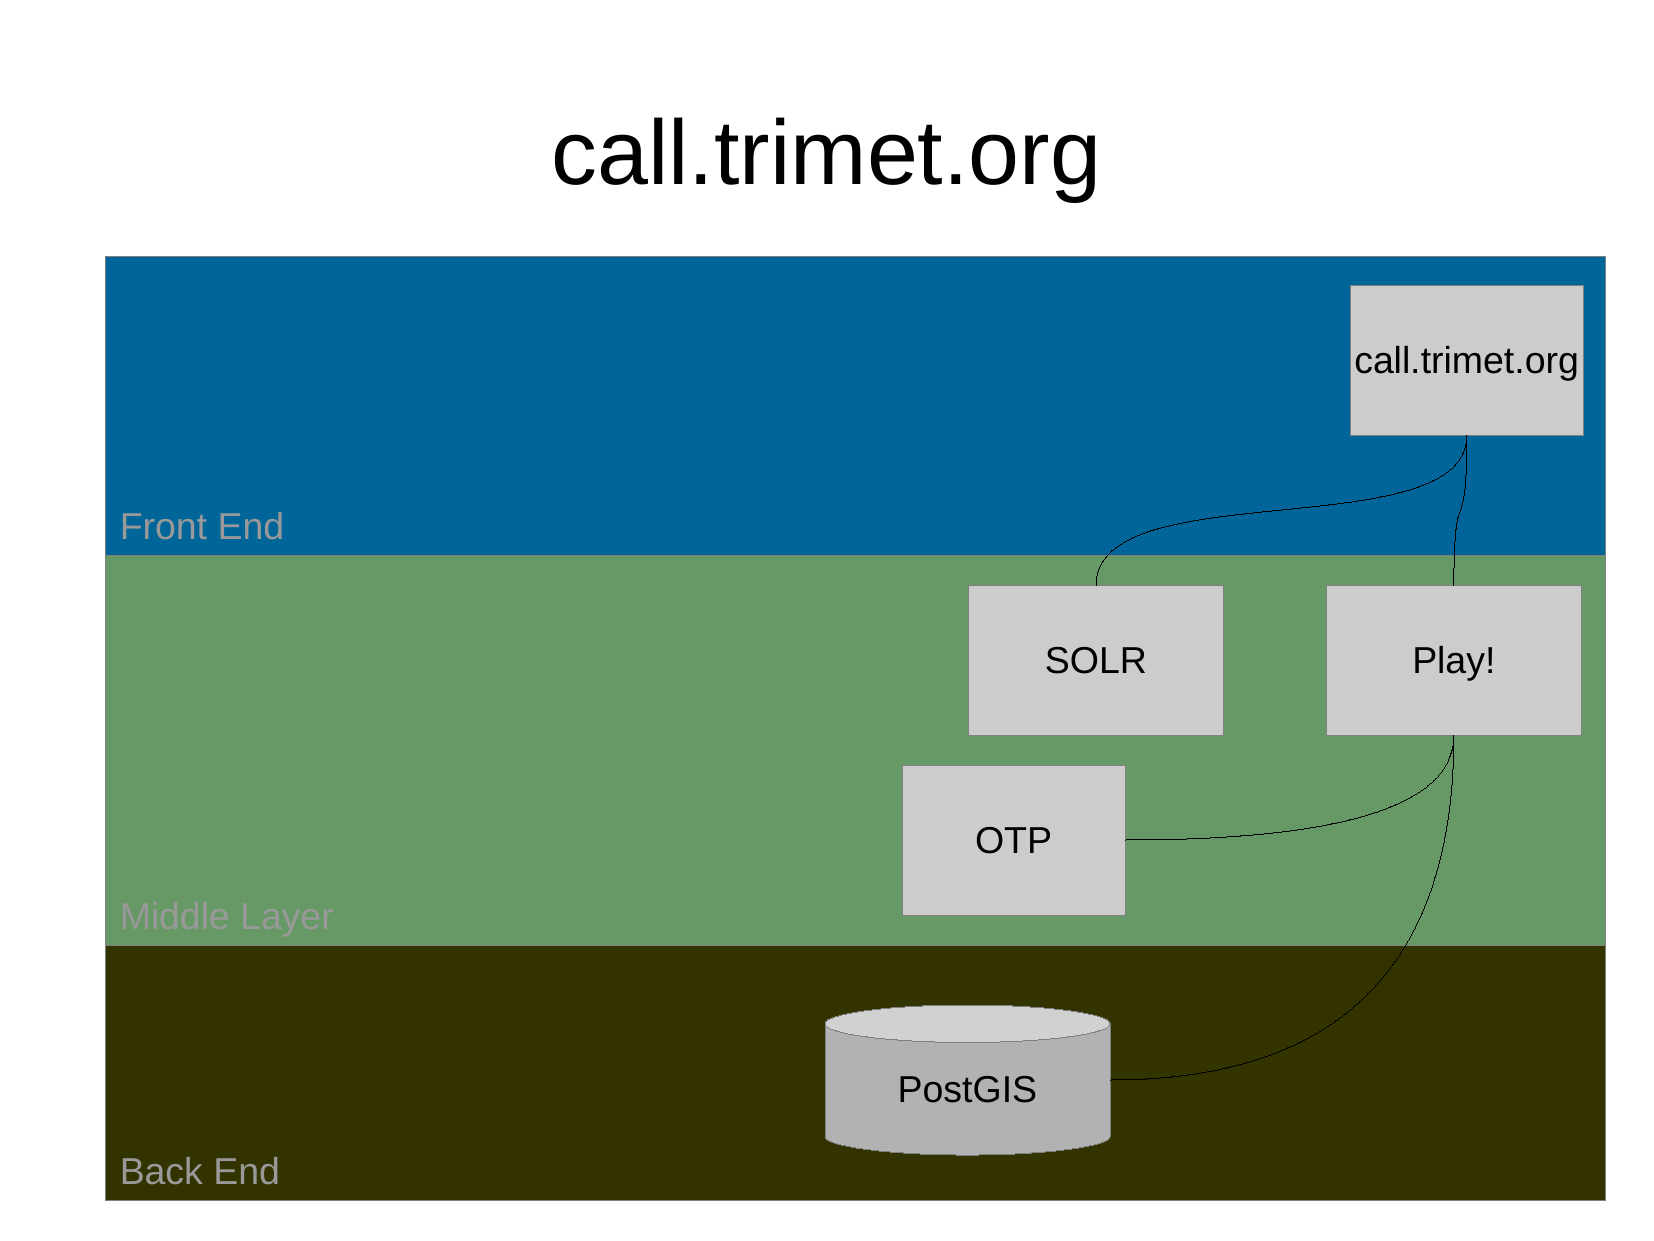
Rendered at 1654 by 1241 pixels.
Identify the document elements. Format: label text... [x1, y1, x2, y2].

text_box Front End [105, 256, 1606, 556]
text_box OTP [902, 765, 1126, 916]
text_box Play! [1326, 585, 1582, 736]
text_box Middle Layer [105, 556, 1606, 946]
text_box Back End [105, 946, 1606, 1201]
text_box call.trimet.org [1350, 285, 1584, 436]
title call.trimet.org [82, 49, 1571, 257]
text_box SOLR [968, 585, 1224, 736]
text_box PostGIS [825, 1024, 1111, 1156]
